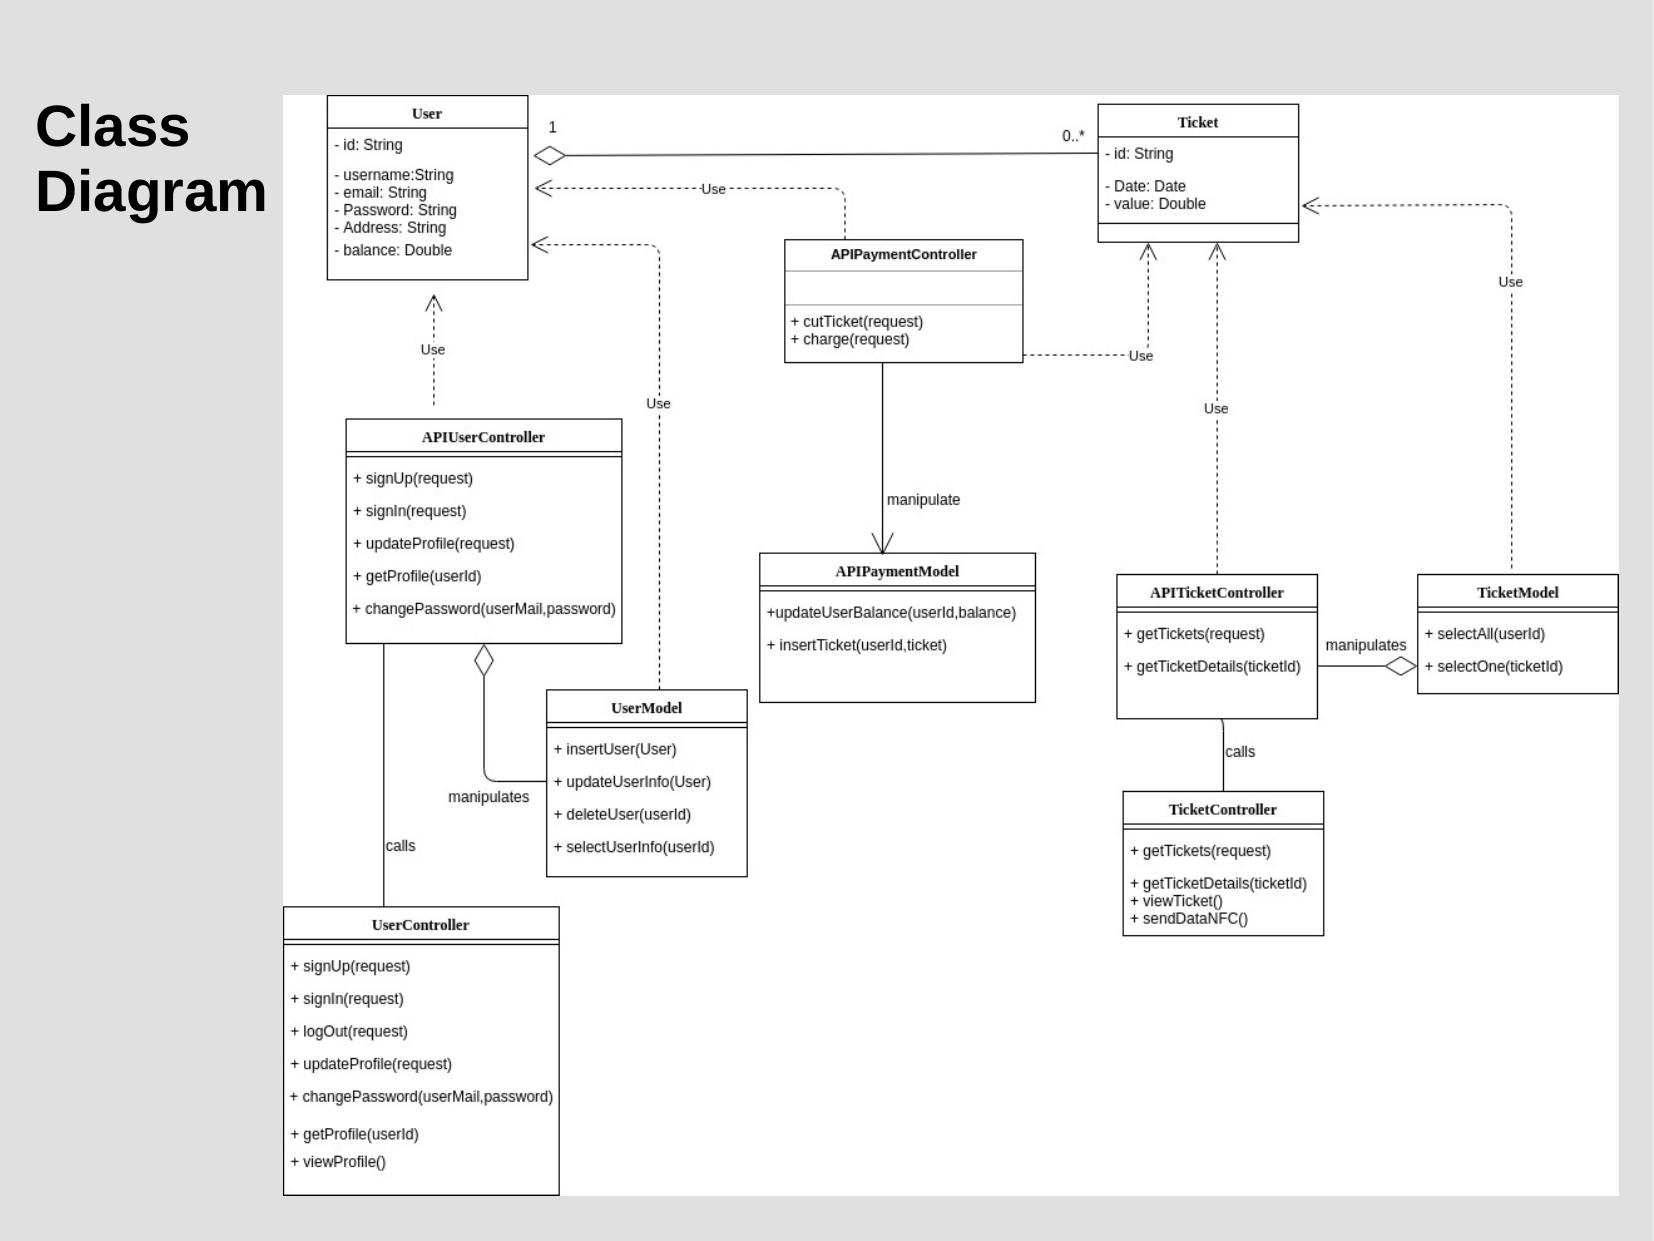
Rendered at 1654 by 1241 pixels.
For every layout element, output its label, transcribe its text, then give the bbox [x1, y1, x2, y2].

text_box Class Diagram [20, 86, 801, 232]
picture [0, 0, 1654, 1241]
